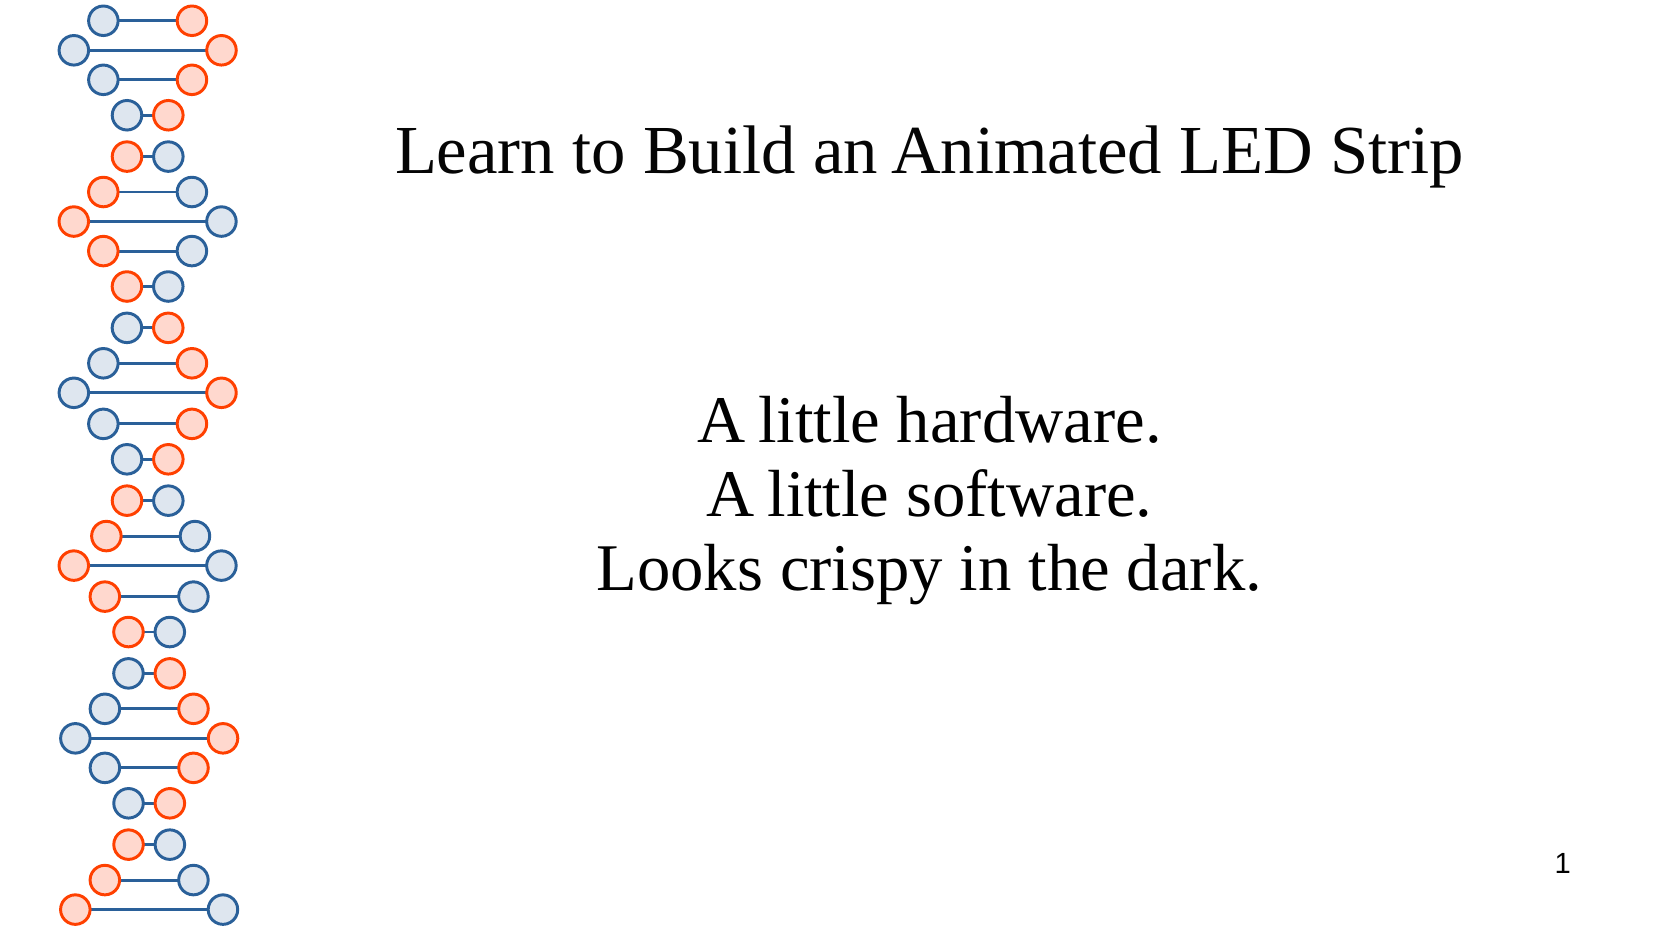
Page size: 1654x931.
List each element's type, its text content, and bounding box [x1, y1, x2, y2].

subtitle A little hardware. A little software. Looks crispy in the dark. [265, 224, 1595, 764]
title Learn to Build an Animated LED Strip [265, 35, 1595, 189]
